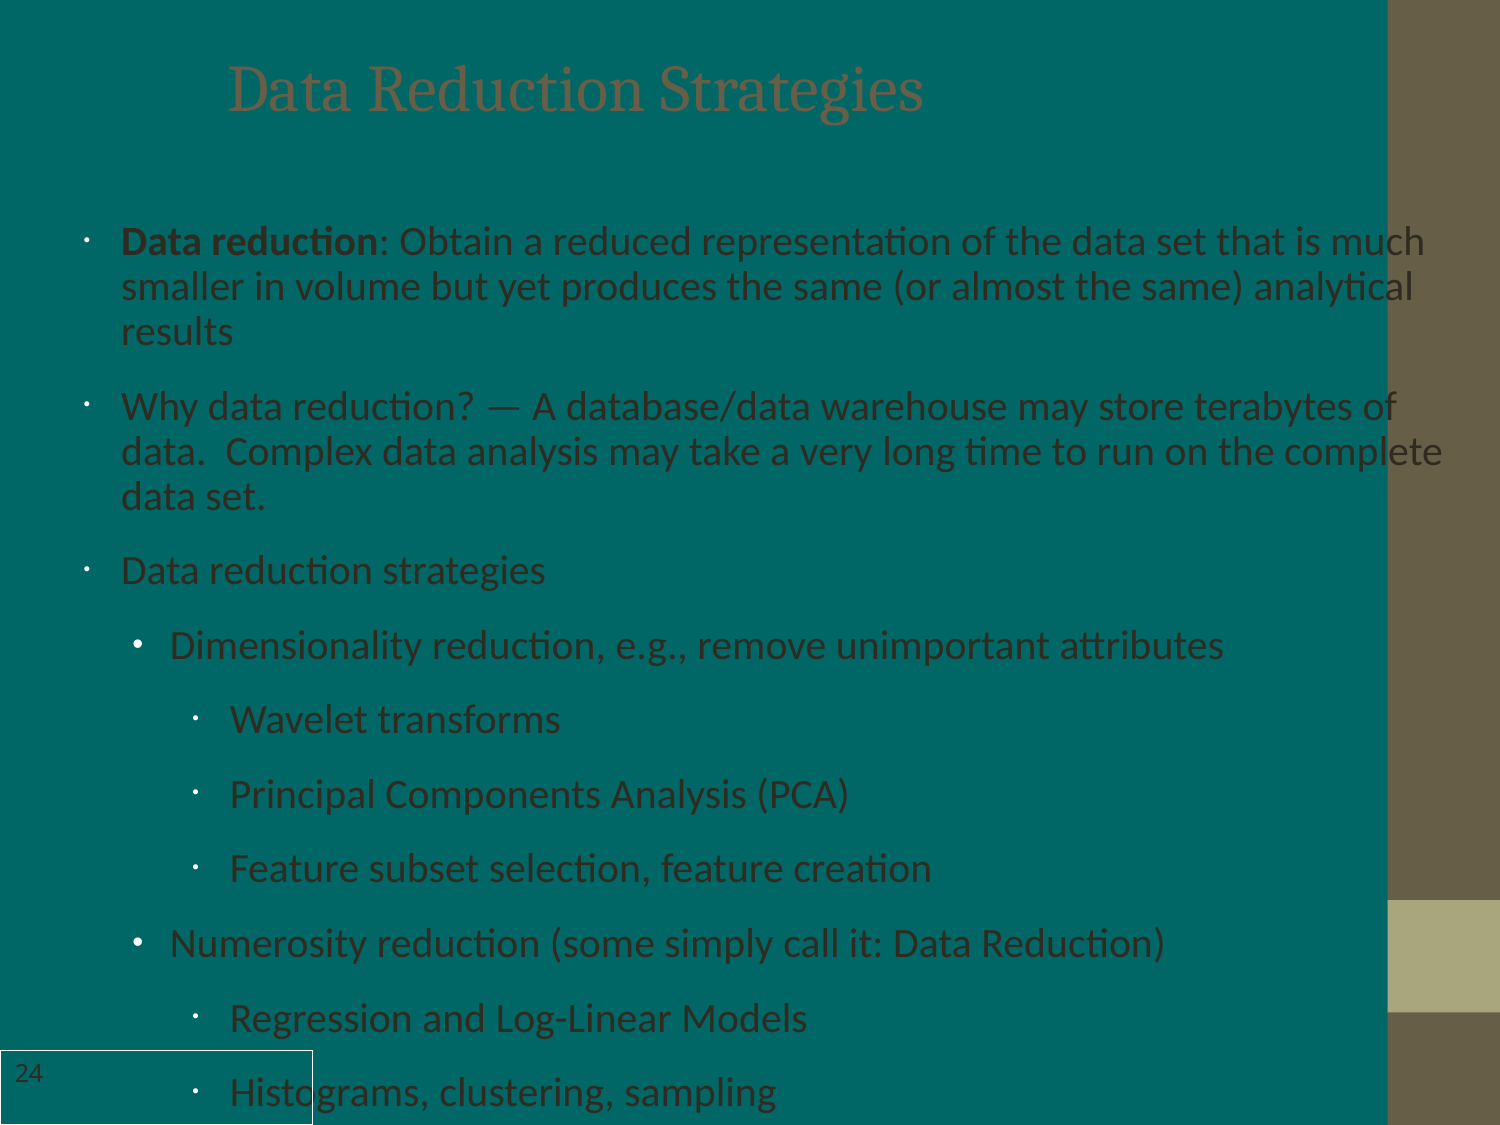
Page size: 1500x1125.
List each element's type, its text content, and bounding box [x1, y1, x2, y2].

title Data Reduction Strategies [212, 37, 1238, 150]
list Data reduction: Obtain a reduced representation of the data set that is much smaller in volume but yet produces the same (or almost the same) analytical results Why data reduction? — A database/data warehouse may store terabytes of data. Complex data analysis may take a very long time to run on the complete data set. Data reduction strategies Dimensionality reduction, e.g., remove unimportant attributes Wavelet transforms Principal Components Analysis (PCA) Feature subset selection, feature creation Numerosity reduction (some simply call it: Data Reduction) Regression and Log-Linear Models Histograms, clustering, sampling Data cube aggregation Data compression [50, 212, 1463, 1100]
slide_number <number> [0, 1050, 313, 1125]
